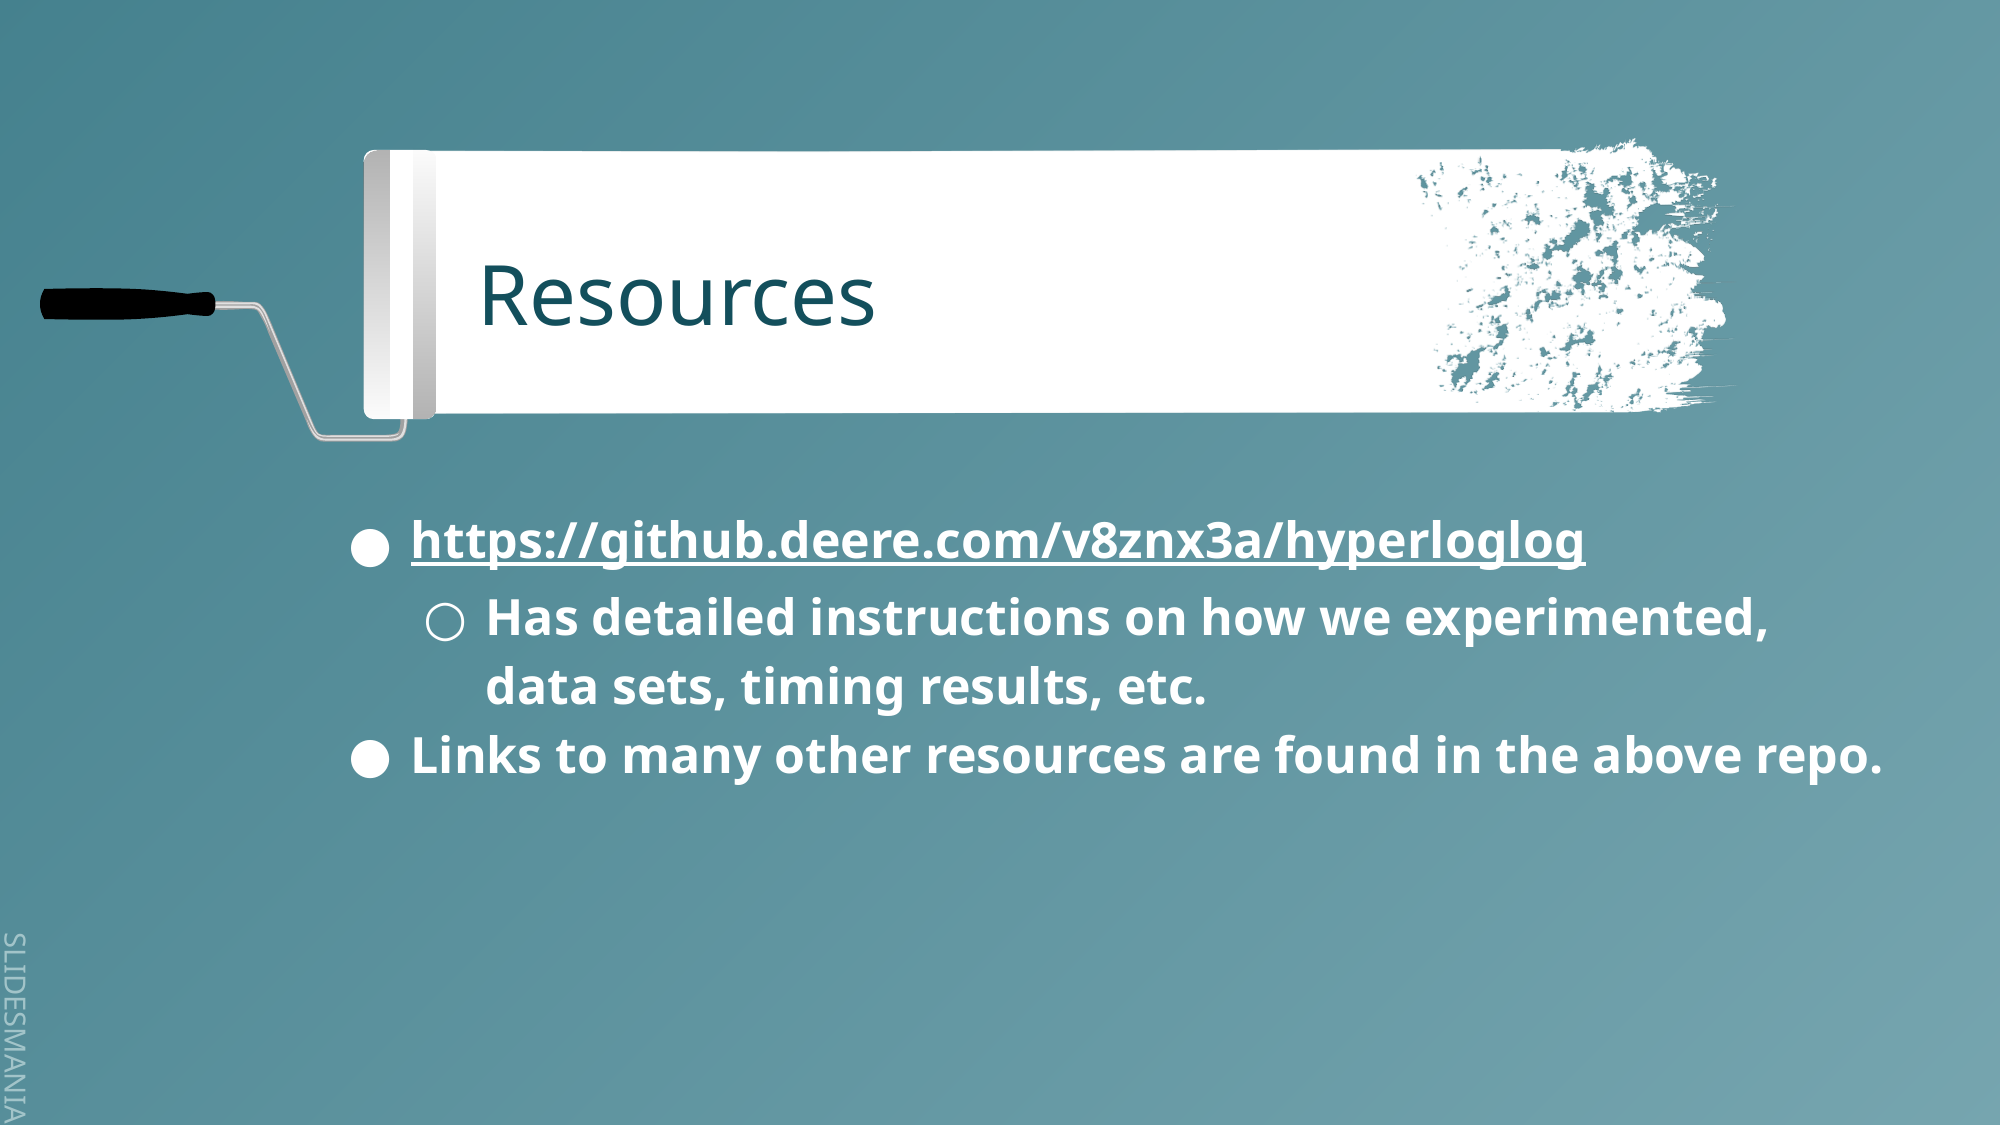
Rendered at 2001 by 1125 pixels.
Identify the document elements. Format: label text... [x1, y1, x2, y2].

picture [386, 138, 1738, 414]
list https://github.deere.com/v8znx3a/hyperloglog Has detailed instructions on how we experimented, data sets, timing results, etc. Links to many other resources are found in the above repo. [315, 478, 1906, 1089]
title Resources [457, 222, 1472, 348]
